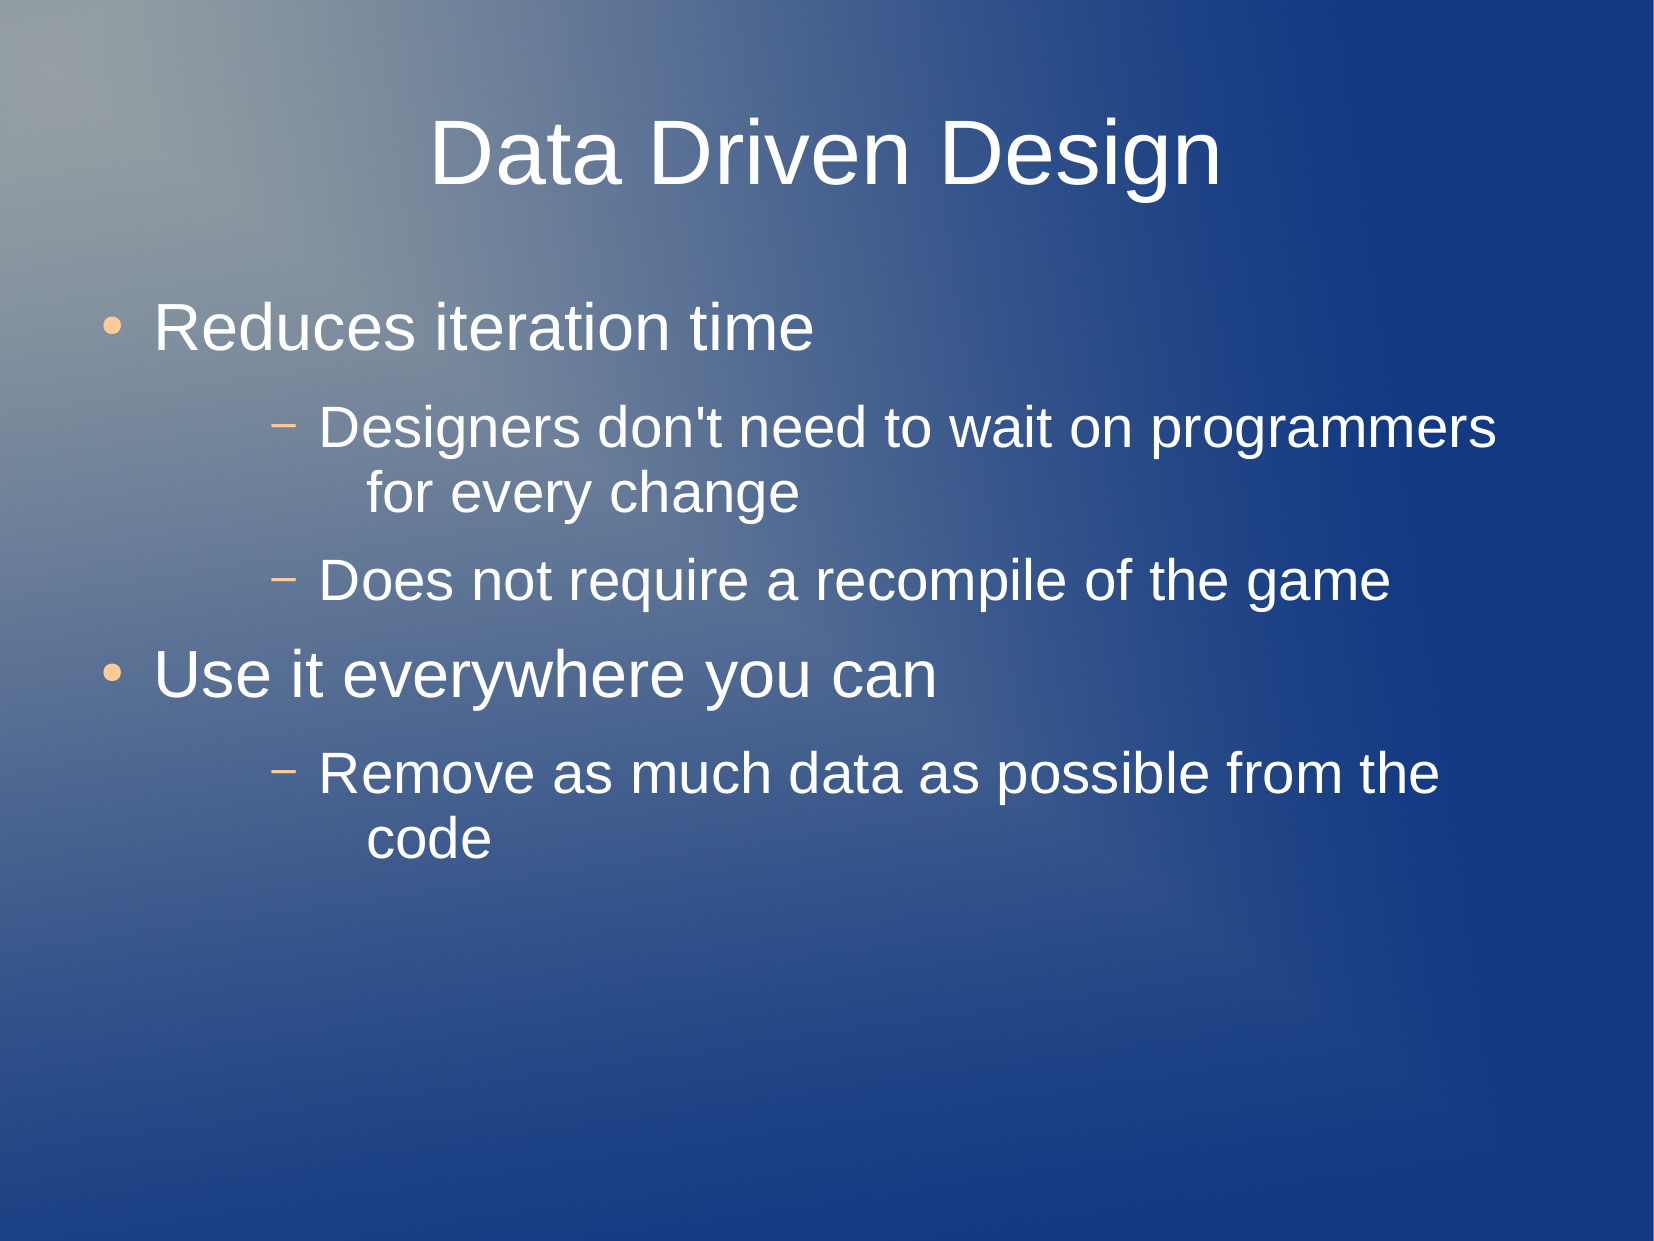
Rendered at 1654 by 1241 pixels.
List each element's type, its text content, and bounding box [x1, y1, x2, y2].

list Reduces iteration time Designers don't need to wait on programmers for every change Does not require a recompile of the game Use it everywhere you can Remove as much data as possible from the code [82, 290, 1571, 1109]
picture [0, 0, 1654, 1241]
title Data Driven Design [82, 49, 1571, 257]
